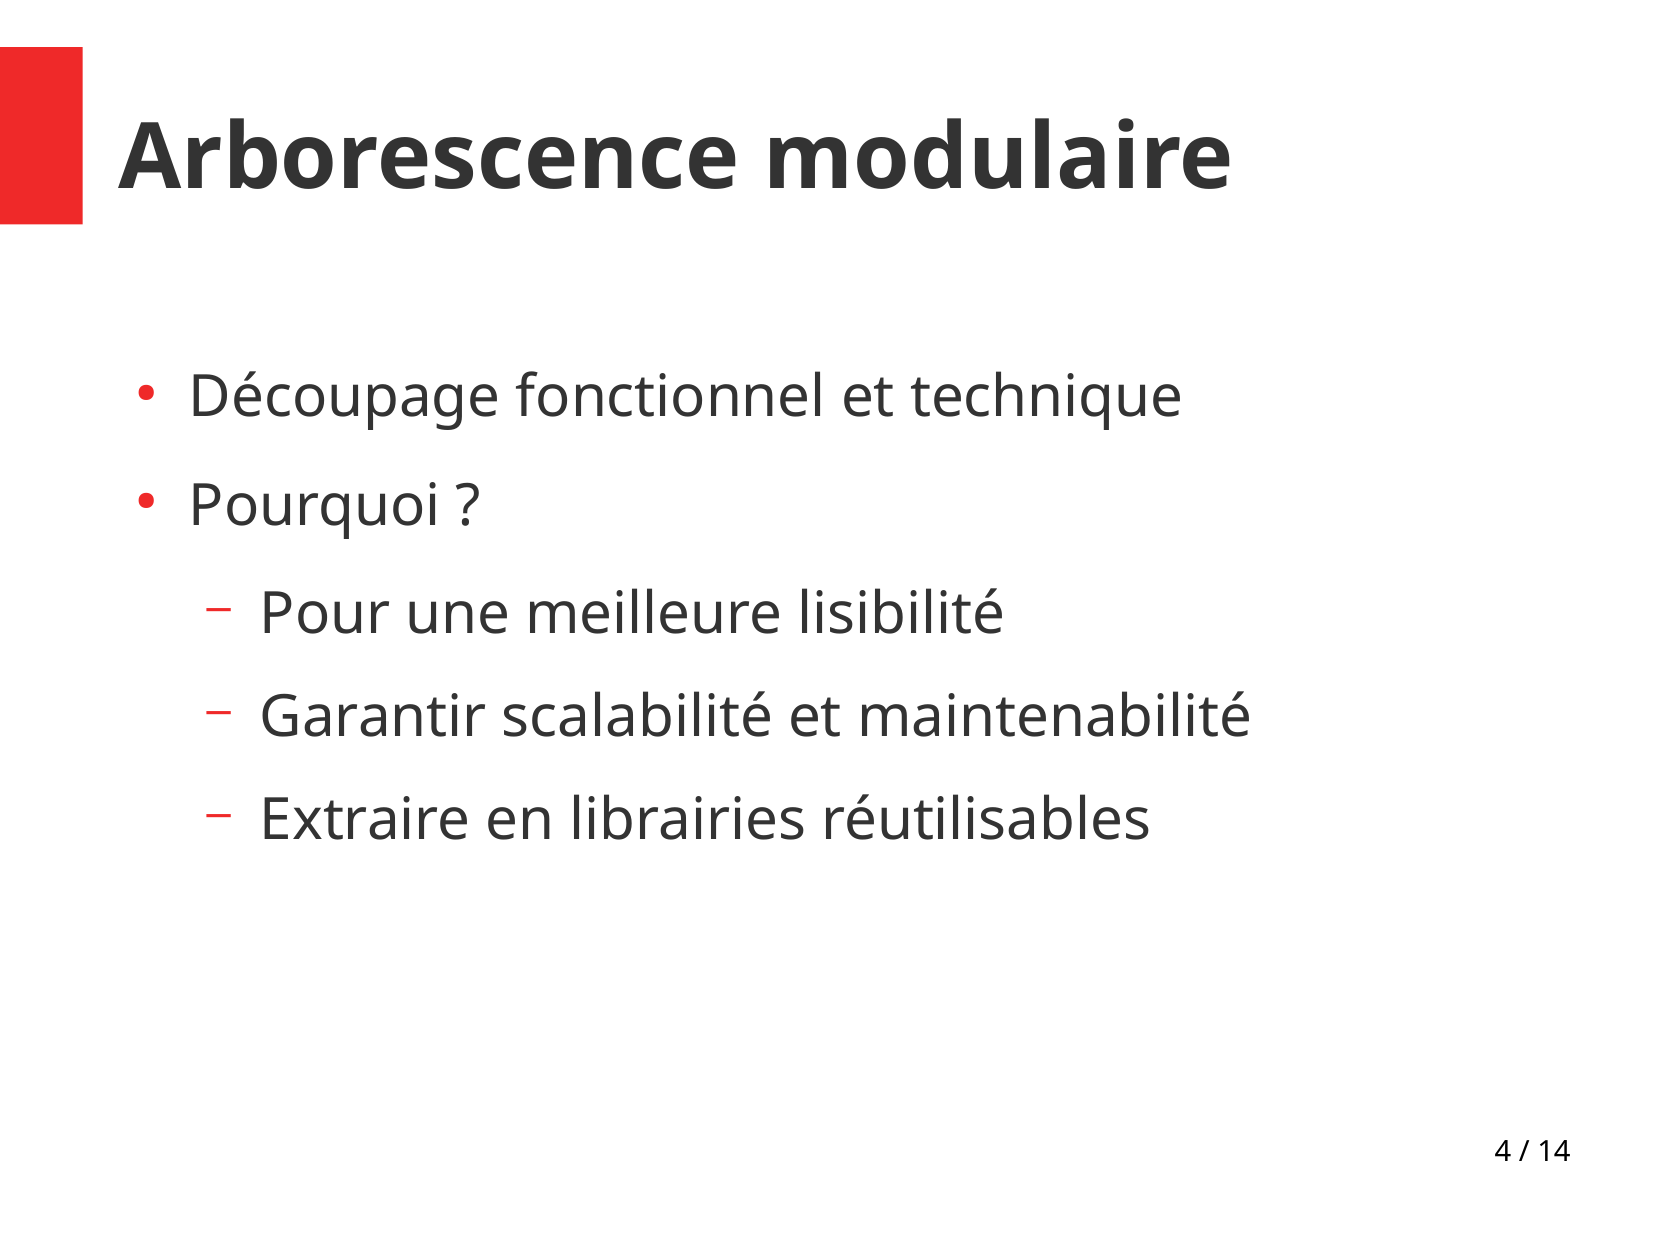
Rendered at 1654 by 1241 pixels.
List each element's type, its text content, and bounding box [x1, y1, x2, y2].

title Arborescence modulaire [118, 49, 1571, 257]
list Découpage fonctionnel et technique Pourquoi ? Pour une meilleure lisibilité Garantir scalabilité et maintenabilité Extraire en librairies réutilisables [118, 354, 1536, 1074]
